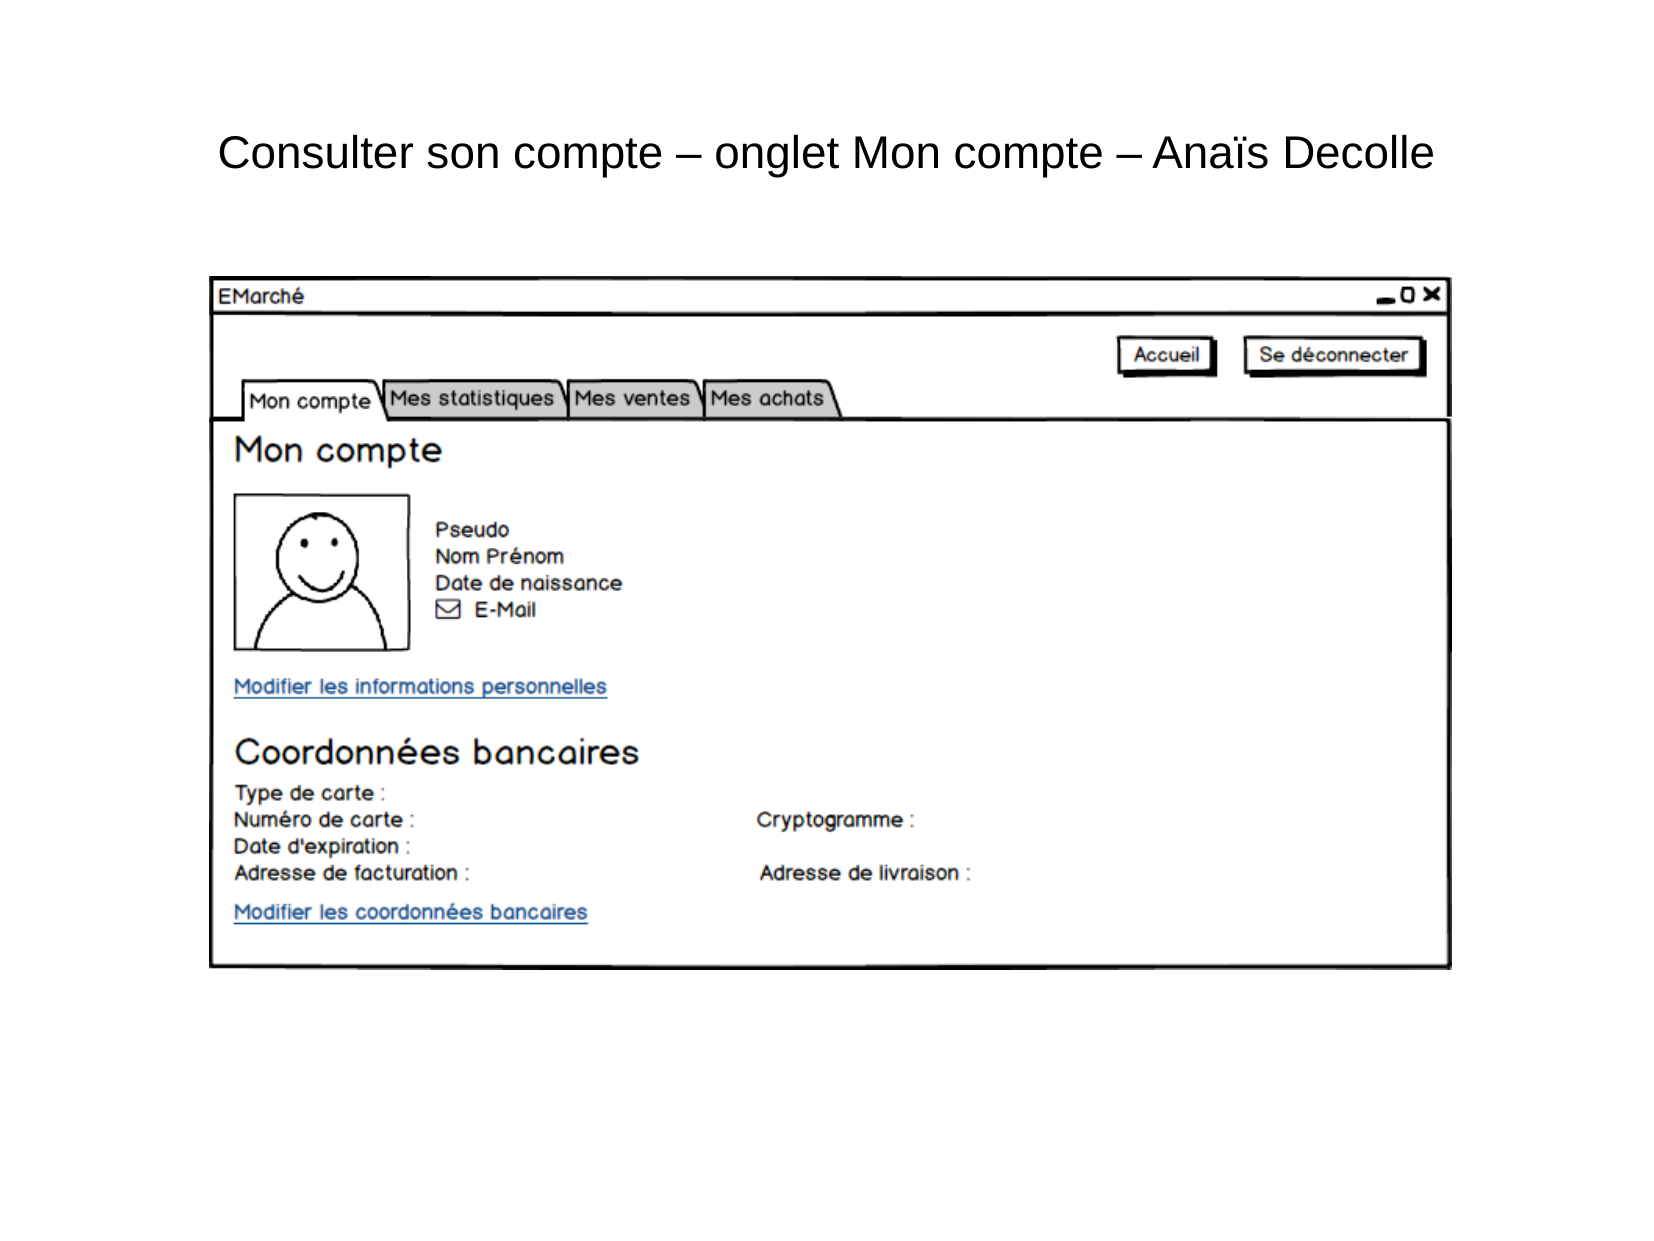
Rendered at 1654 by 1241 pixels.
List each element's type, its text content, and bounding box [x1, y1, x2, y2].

title Consulter son compte – onglet Mon compte – Anaïs Decolle [82, 49, 1571, 257]
picture [209, 276, 1452, 970]
